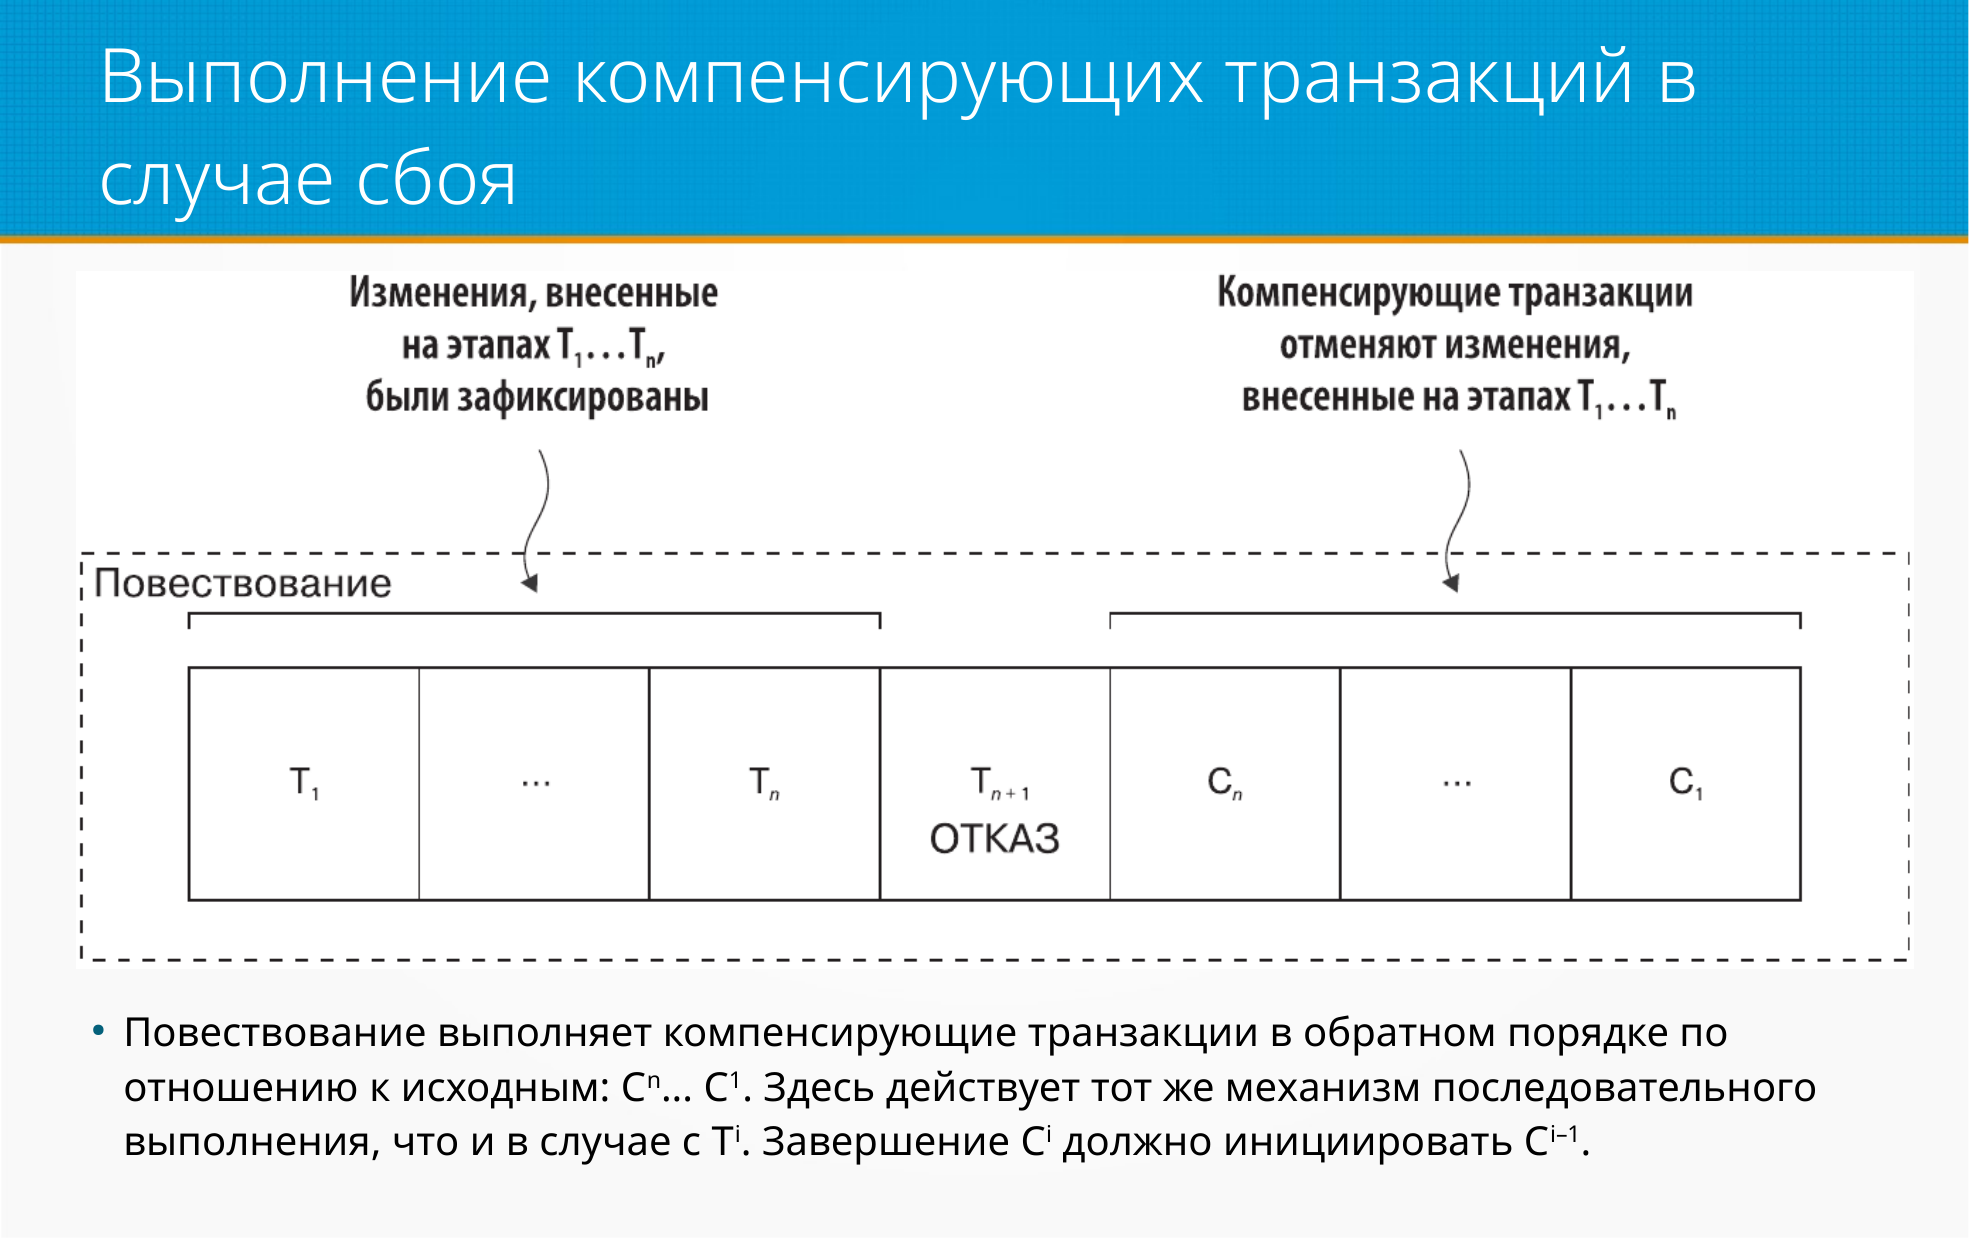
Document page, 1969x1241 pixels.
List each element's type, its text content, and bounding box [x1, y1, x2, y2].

title Выполнение компенсирующих транзакций в случае сбоя [98, 19, 1870, 227]
picture [0, 233, 1969, 1241]
list Повествование выполняет компенсирующие транзакции в обратном порядке по отношению к исходным: Cn... C1. Здесь действует тот же механизм последовательного выполнения, что и в случае с Ti. Завершение Ci должно инициировать Ci–1. [80, 1003, 1843, 1217]
